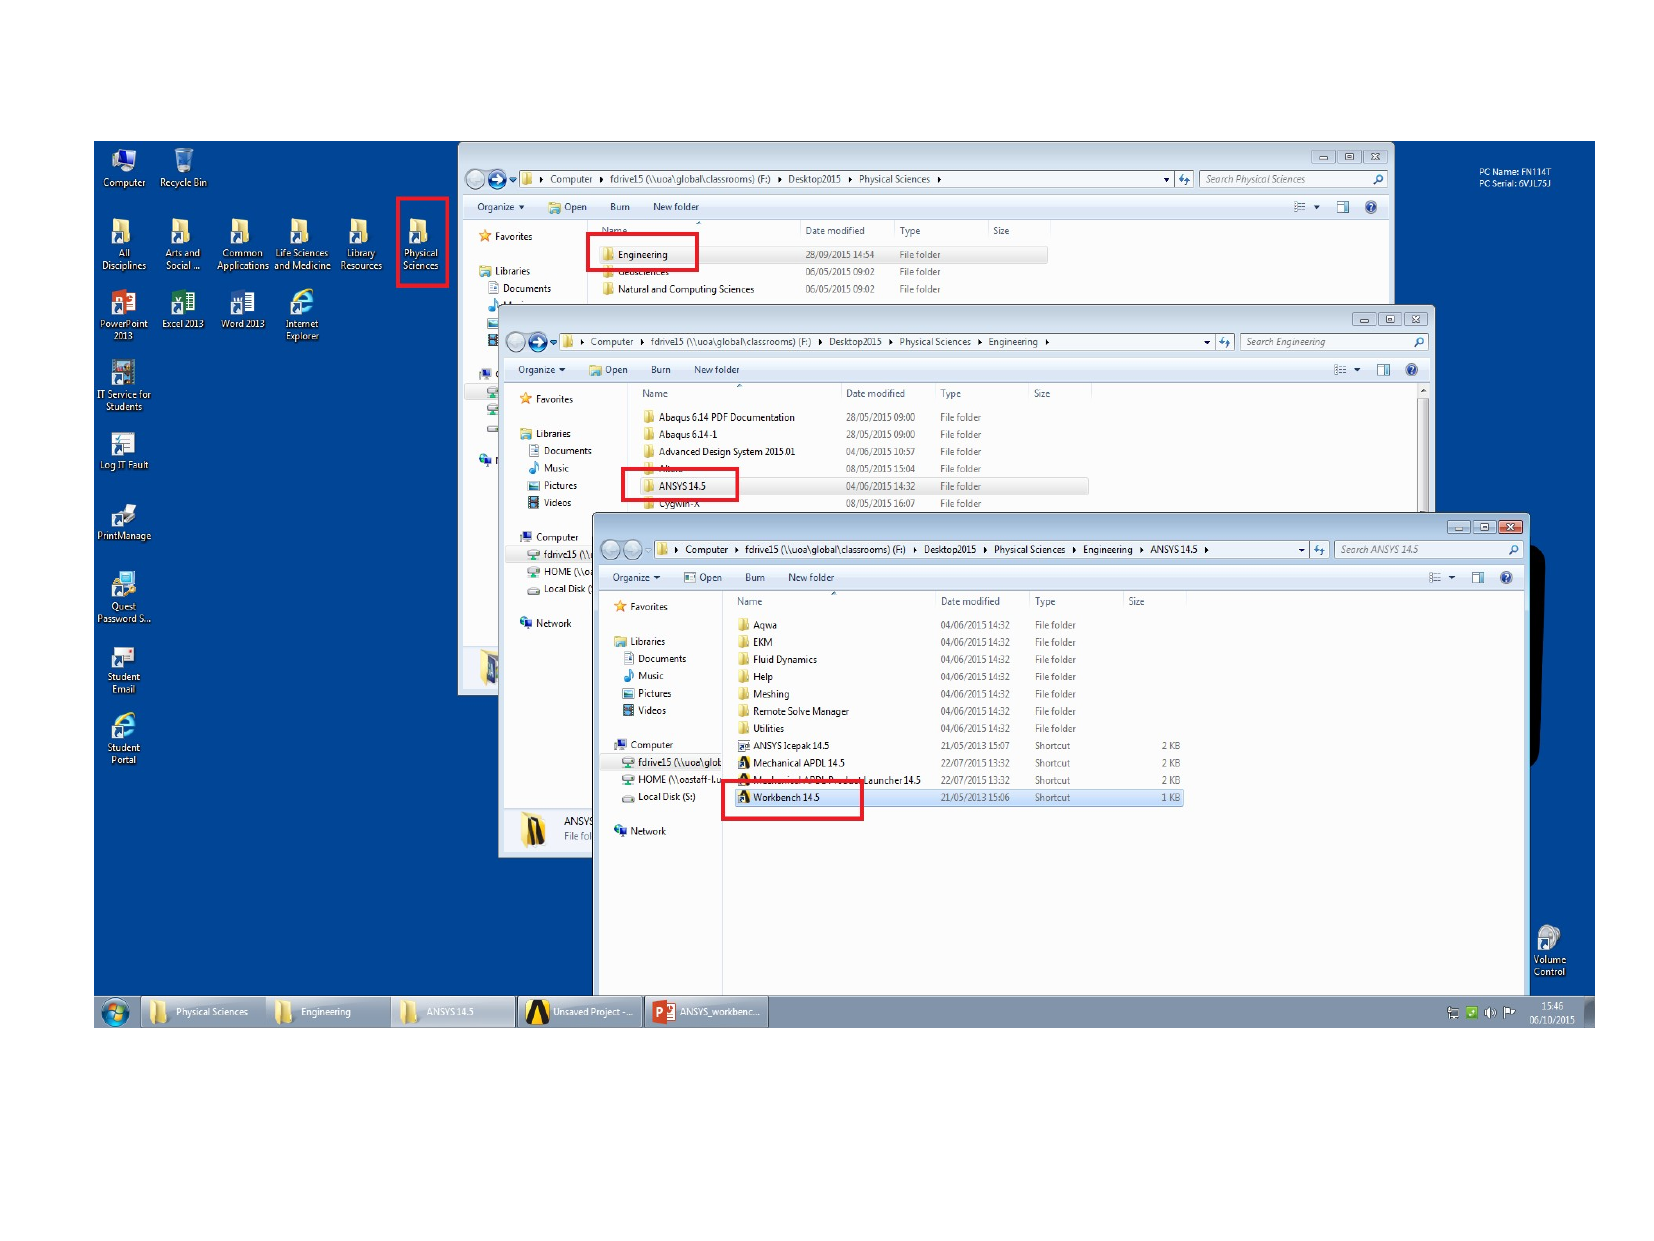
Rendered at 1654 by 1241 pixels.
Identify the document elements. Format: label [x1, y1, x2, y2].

picture [94, 141, 1595, 1028]
